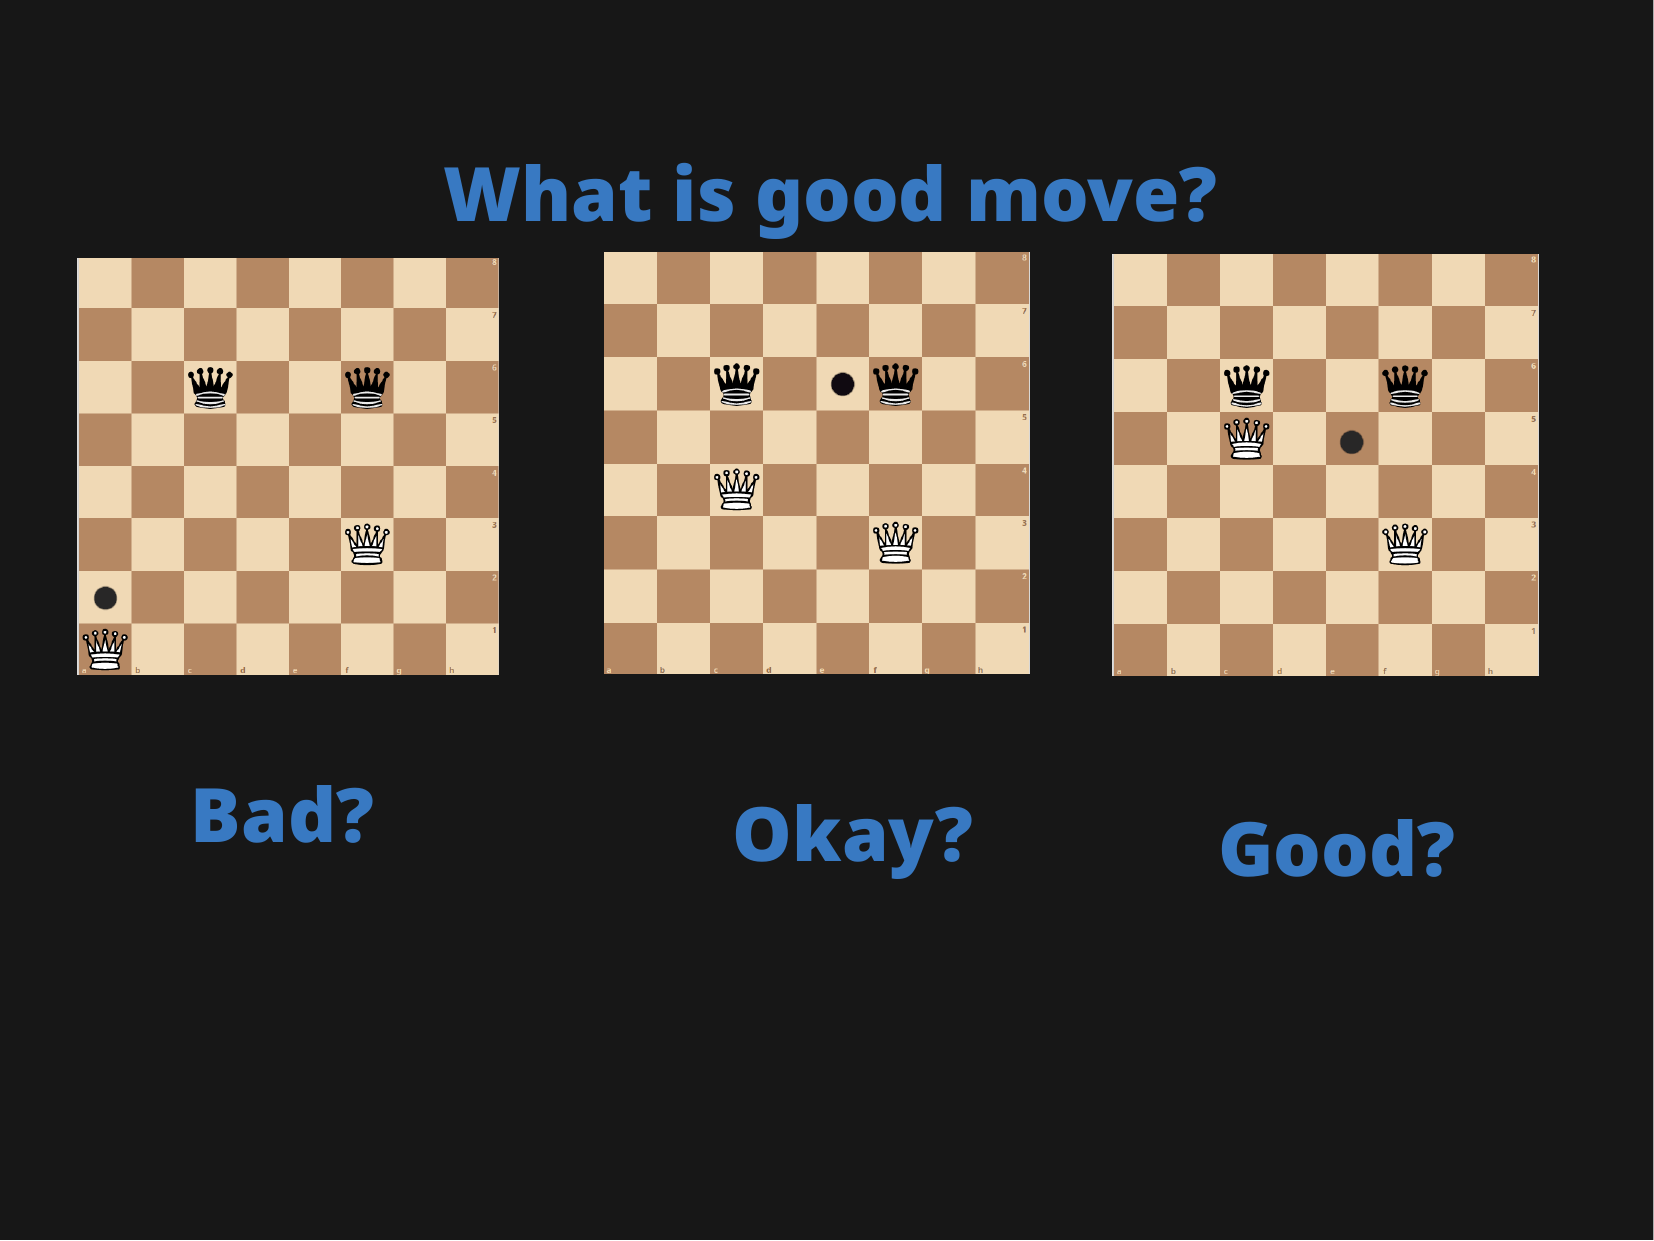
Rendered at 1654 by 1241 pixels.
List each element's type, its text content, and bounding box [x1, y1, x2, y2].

text_box Okay? [690, 754, 1017, 911]
picture [1112, 254, 1539, 676]
text_box What is good move? [77, 96, 1586, 289]
picture [77, 258, 499, 675]
picture [604, 252, 1030, 674]
text_box Bad? [170, 762, 395, 866]
text_box Good? [1173, 769, 1501, 926]
